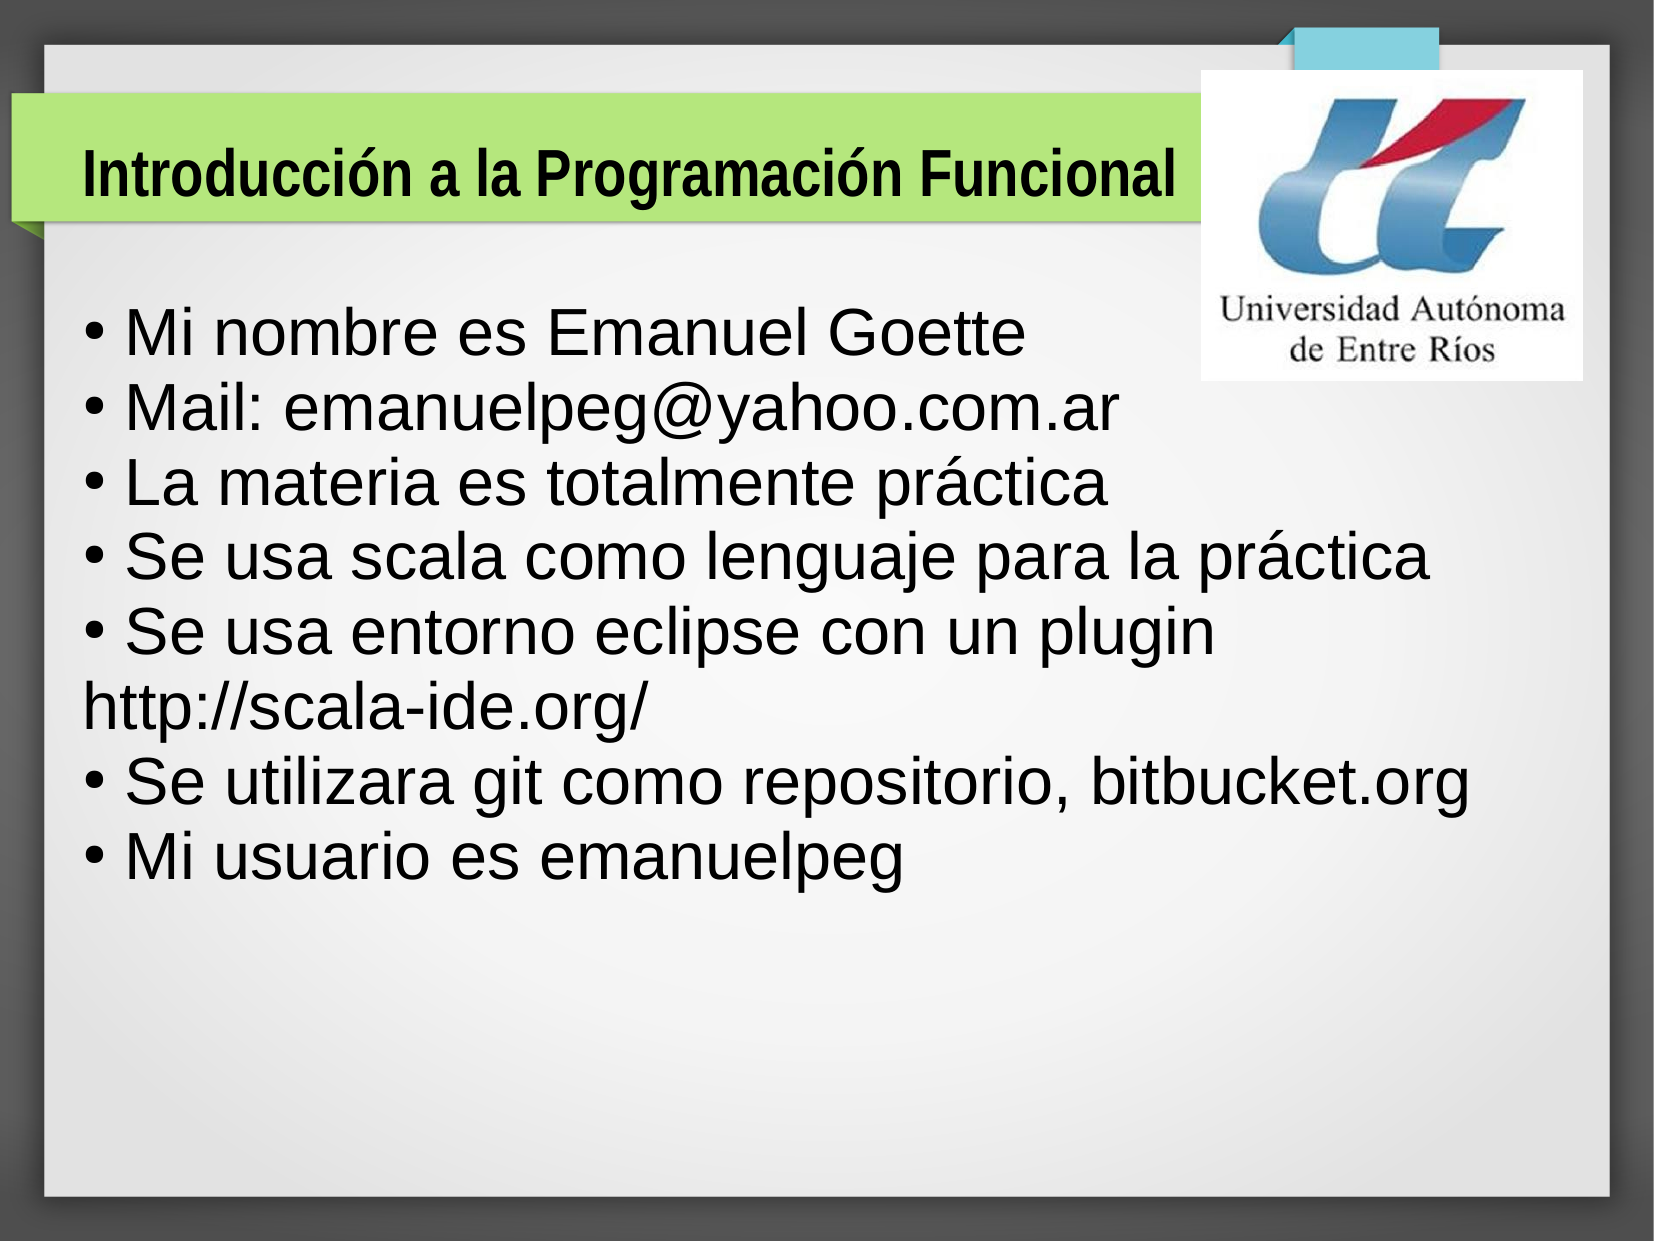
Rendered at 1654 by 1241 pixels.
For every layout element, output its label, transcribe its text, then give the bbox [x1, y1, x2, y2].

title Introducción a la Programación Funcional [82, 94, 1201, 213]
picture [0, 0, 1654, 1241]
subtitle Mi nombre es Emanuel Goette Mail: emanuelpeg@yahoo.com.ar La materia es totalmente práctica Se usa scala como lenguaje para la práctica Se usa entorno eclipse con un plugin http://scala-ide.org/ Se utilizara git como repositorio, bitbucket.org Mi usuario es emanuelpeg [82, 295, 1571, 1015]
